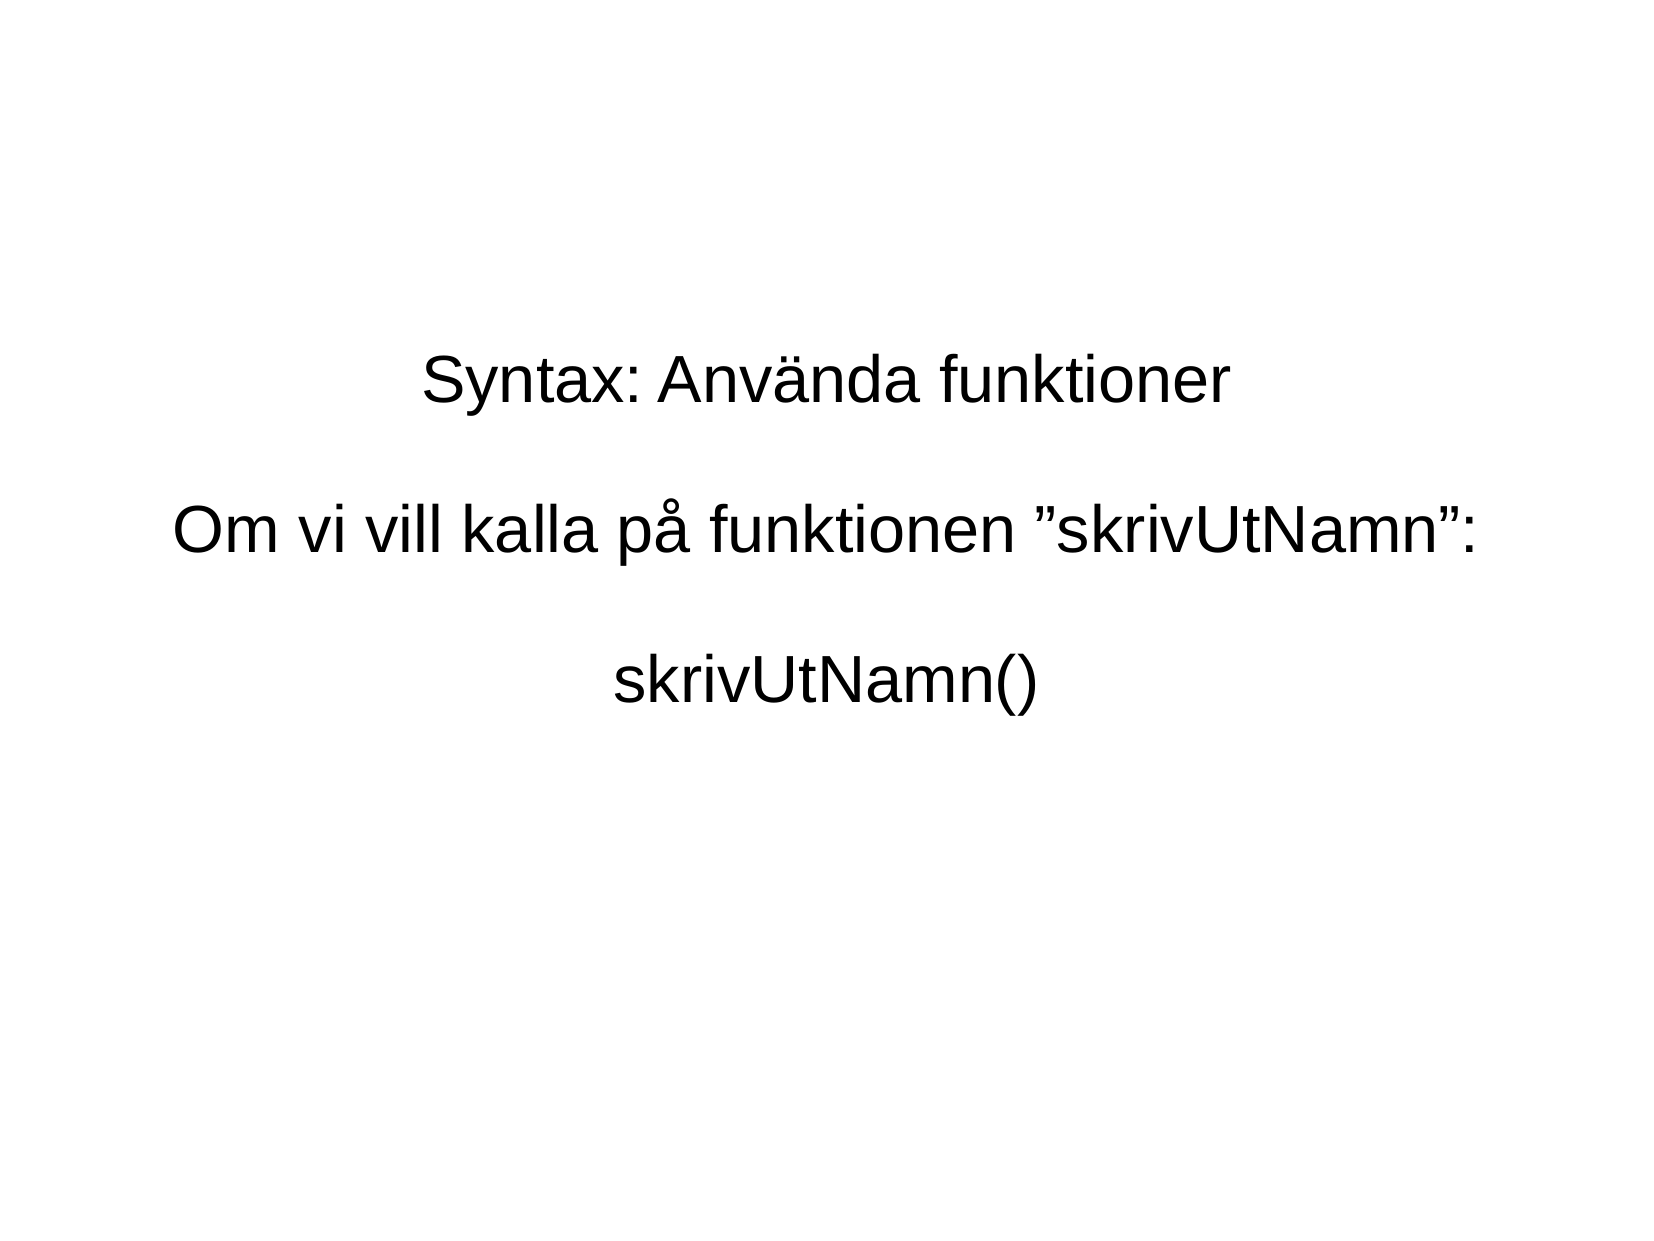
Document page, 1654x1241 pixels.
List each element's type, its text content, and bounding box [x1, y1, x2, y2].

subtitle Syntax: Använda funktioner Om vi vill kalla på funktionen ”skrivUtNamn”: skrivUtNamn() [82, 342, 1571, 1010]
